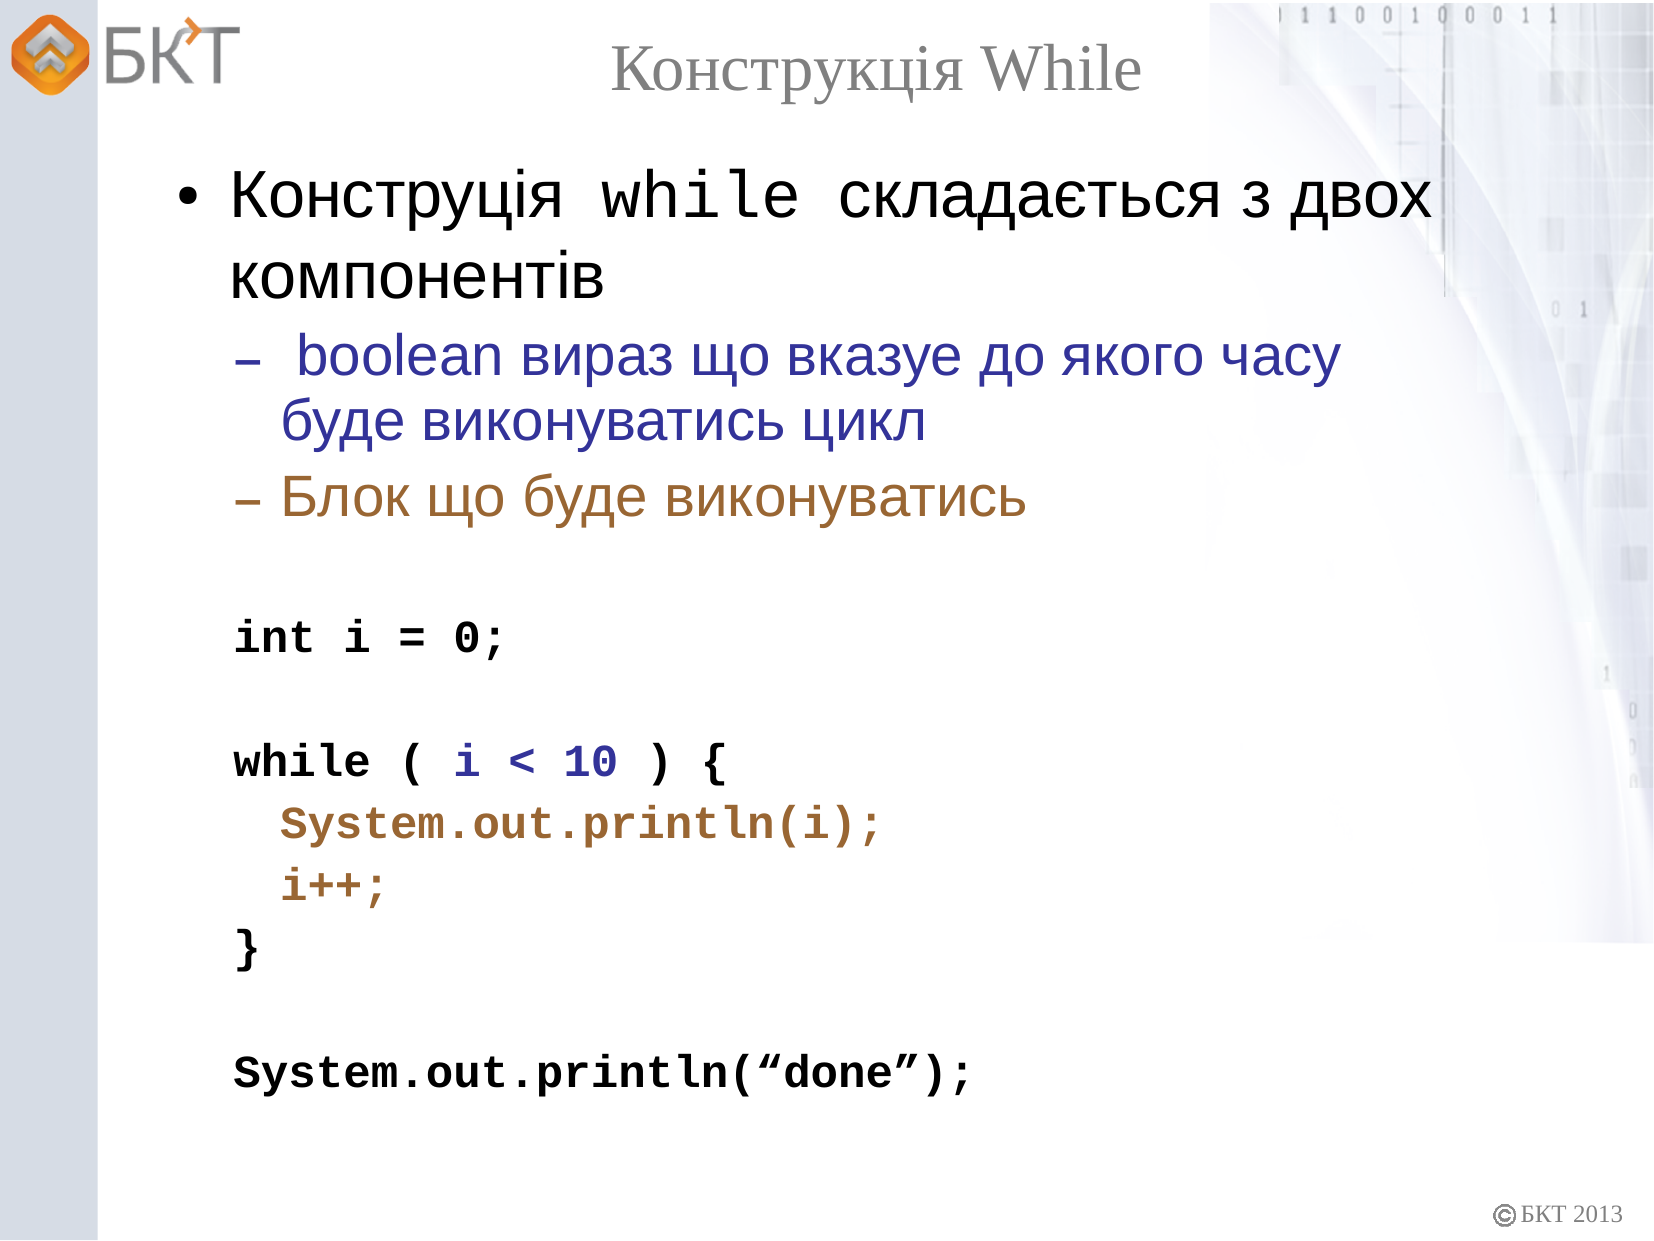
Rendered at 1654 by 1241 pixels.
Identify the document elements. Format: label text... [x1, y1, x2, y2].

picture [1493, 1199, 1500, 1231]
text_box Конструкція While [270, 30, 1486, 119]
text_box БКТ 2013 [1500, 1195, 1651, 1241]
picture [1095, 3, 1654, 1129]
picture [4, 9, 250, 97]
list Конструція while складається з двох компонентів boolean вираз що вказуе до якого часу буде виконуватись цикл Блок що буде виконуватись int i = 0; while ( i < 10 ) { System.out.println(i); i++; } System.out.println(“done”); [143, 150, 1456, 1241]
text_box [0, 0, 98, 1241]
